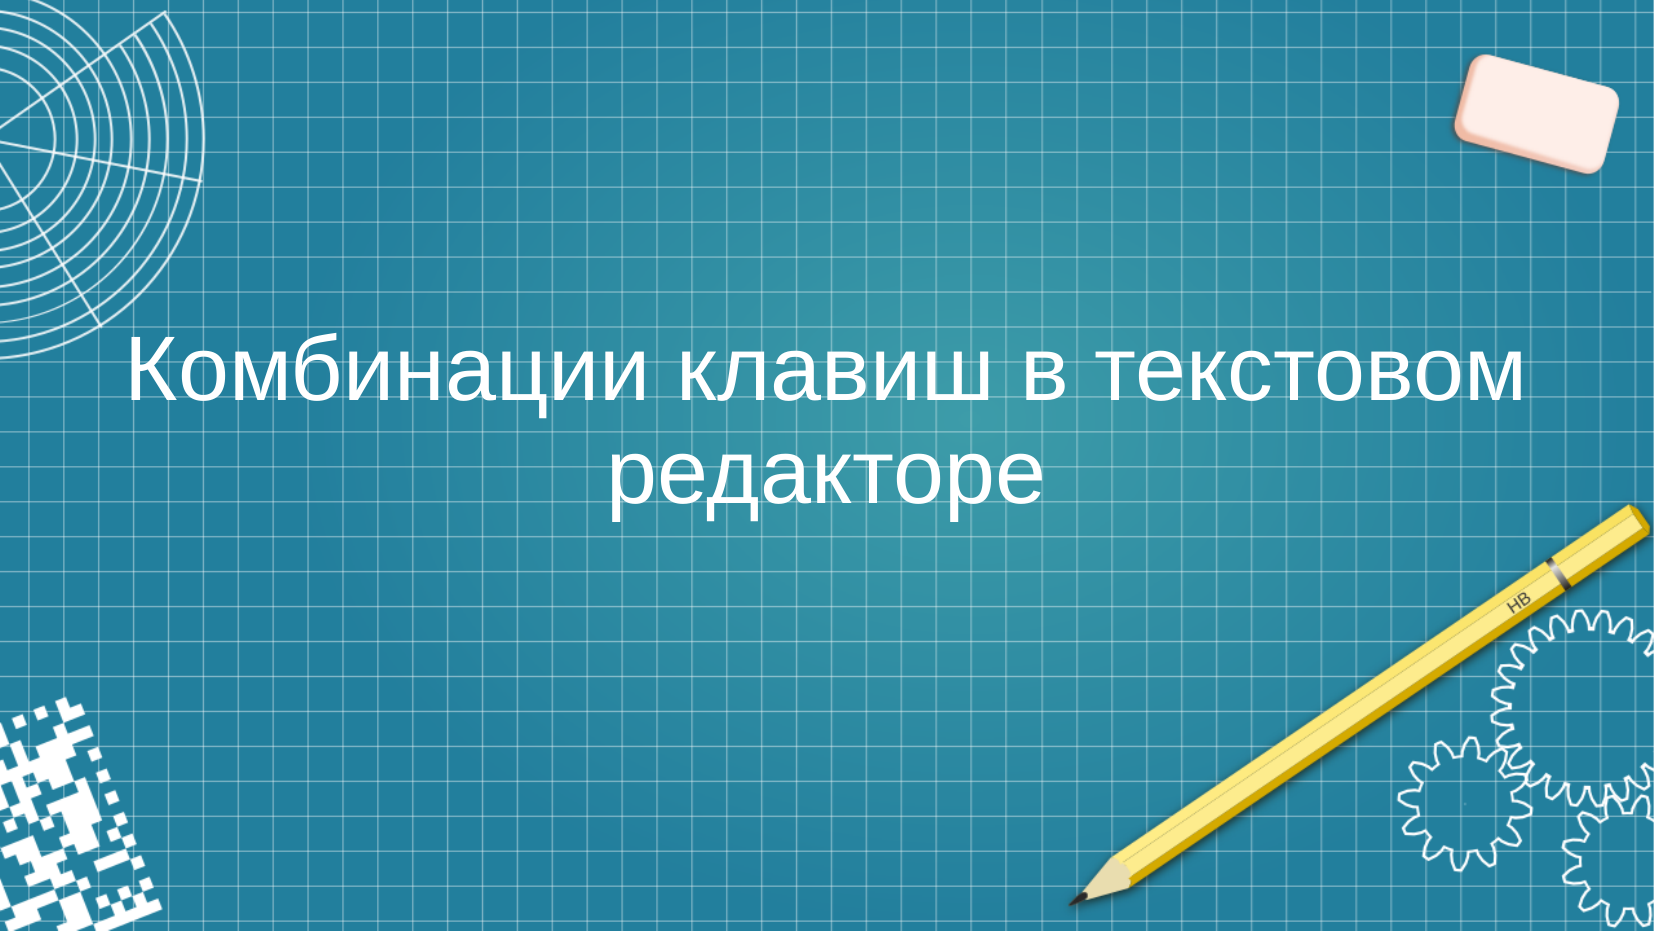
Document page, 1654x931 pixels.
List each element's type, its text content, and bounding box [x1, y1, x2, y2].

picture [0, 0, 1654, 931]
title Комбинации клавиш в текстовом редакторе [82, 317, 1571, 523]
